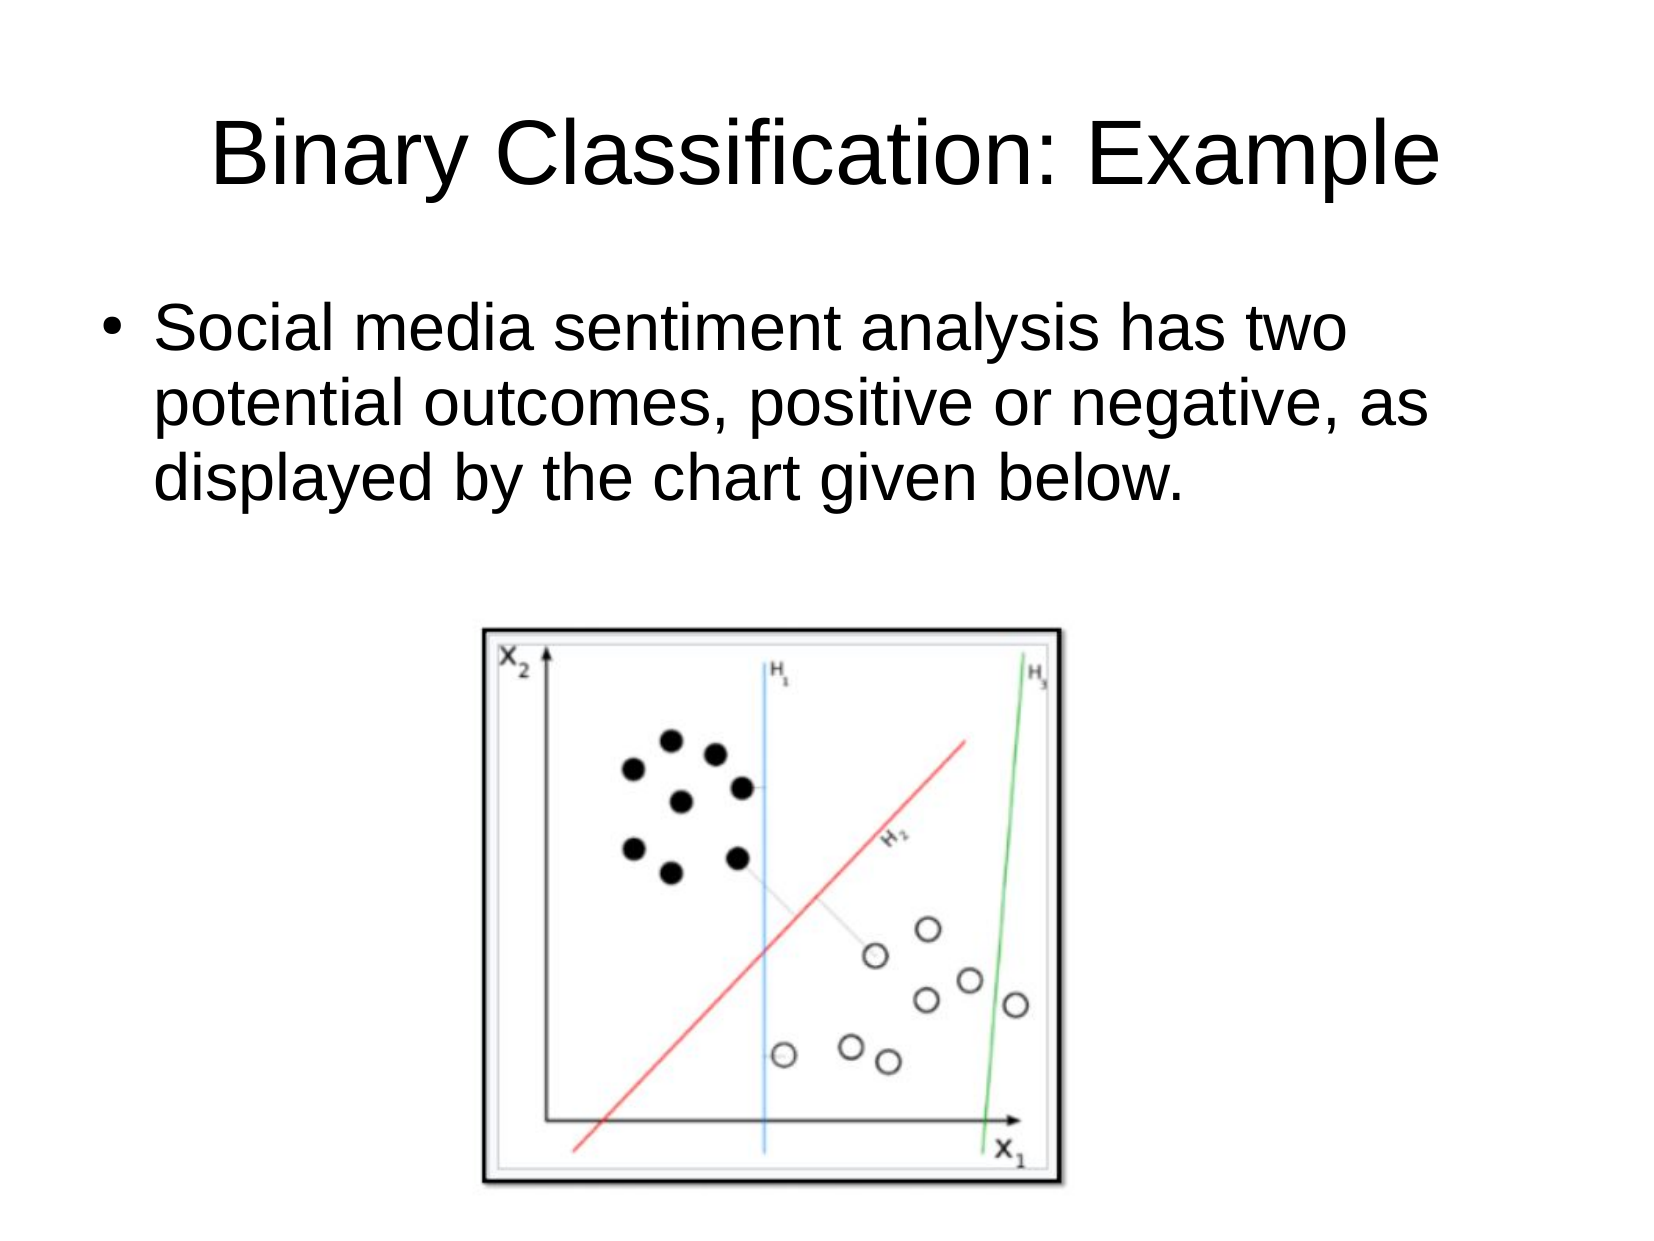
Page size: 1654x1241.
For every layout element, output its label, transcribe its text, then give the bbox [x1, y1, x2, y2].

list Social media sentiment analysis has two potential outcomes, positive or negative, as displayed by the chart given below. [82, 290, 1571, 1010]
picture [448, 607, 1079, 1205]
title Binary Classification: Example [0, 49, 1654, 257]
